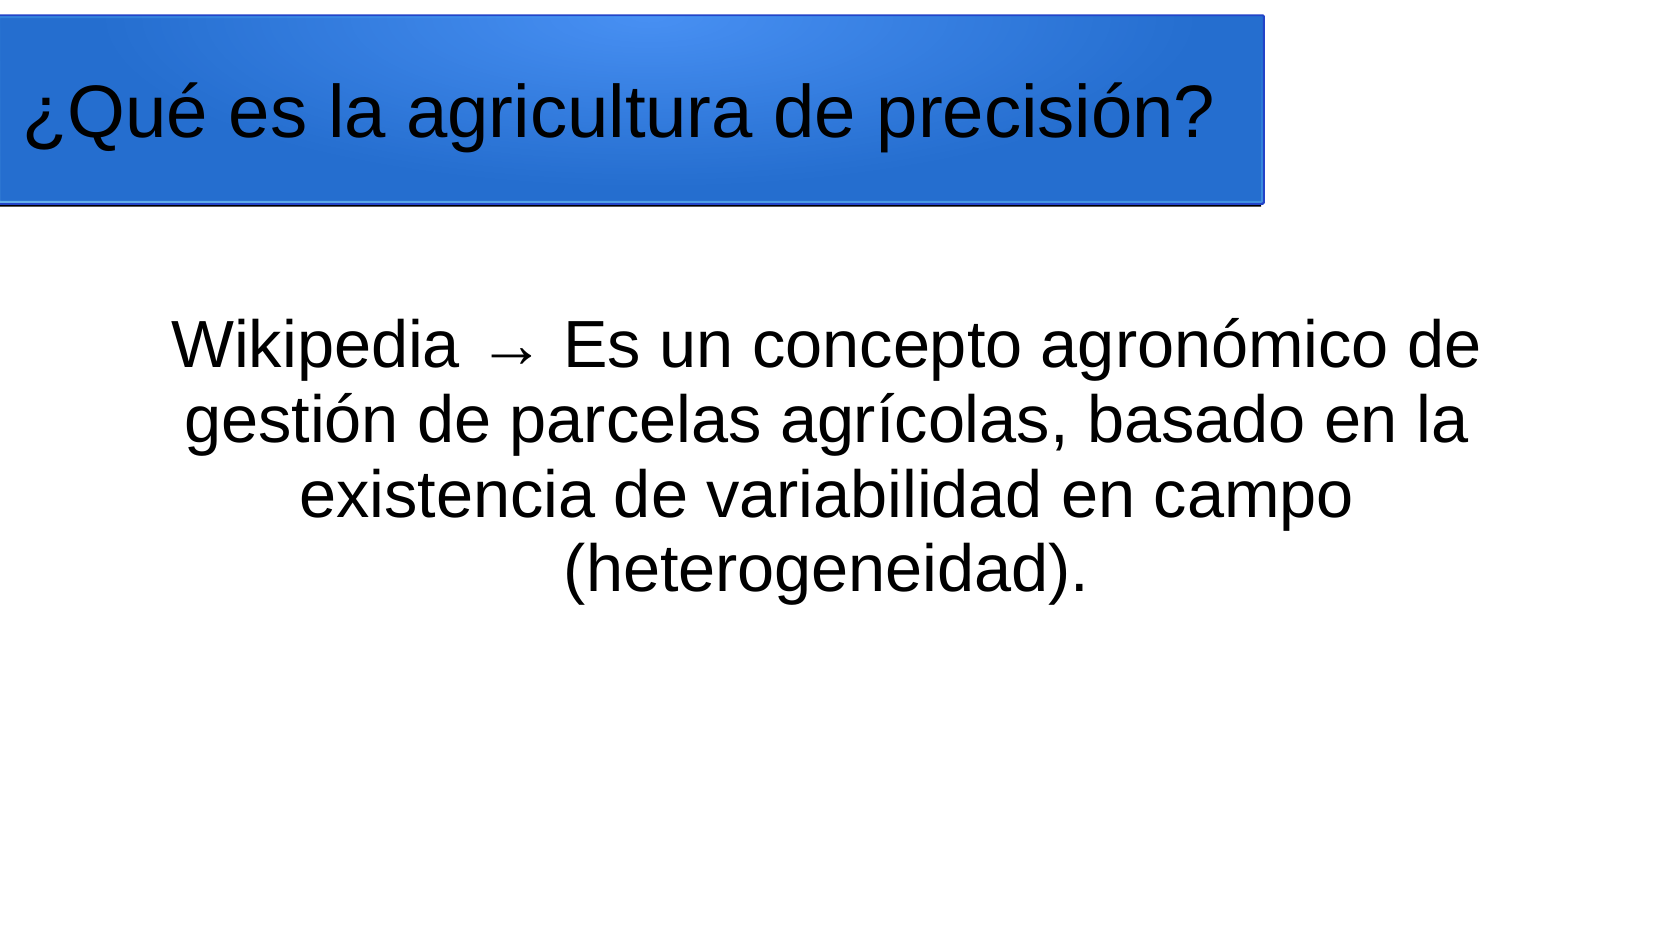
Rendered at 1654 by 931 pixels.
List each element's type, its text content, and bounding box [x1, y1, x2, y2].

title ¿Qué es la agricultura de precisión? [22, 35, 1366, 189]
subtitle Wikipedia → Es un concepto agronómico de gestión de parcelas agrícolas, basado en la existencia de variabilidad en campo (heterogeneidad). [82, 224, 1571, 764]
